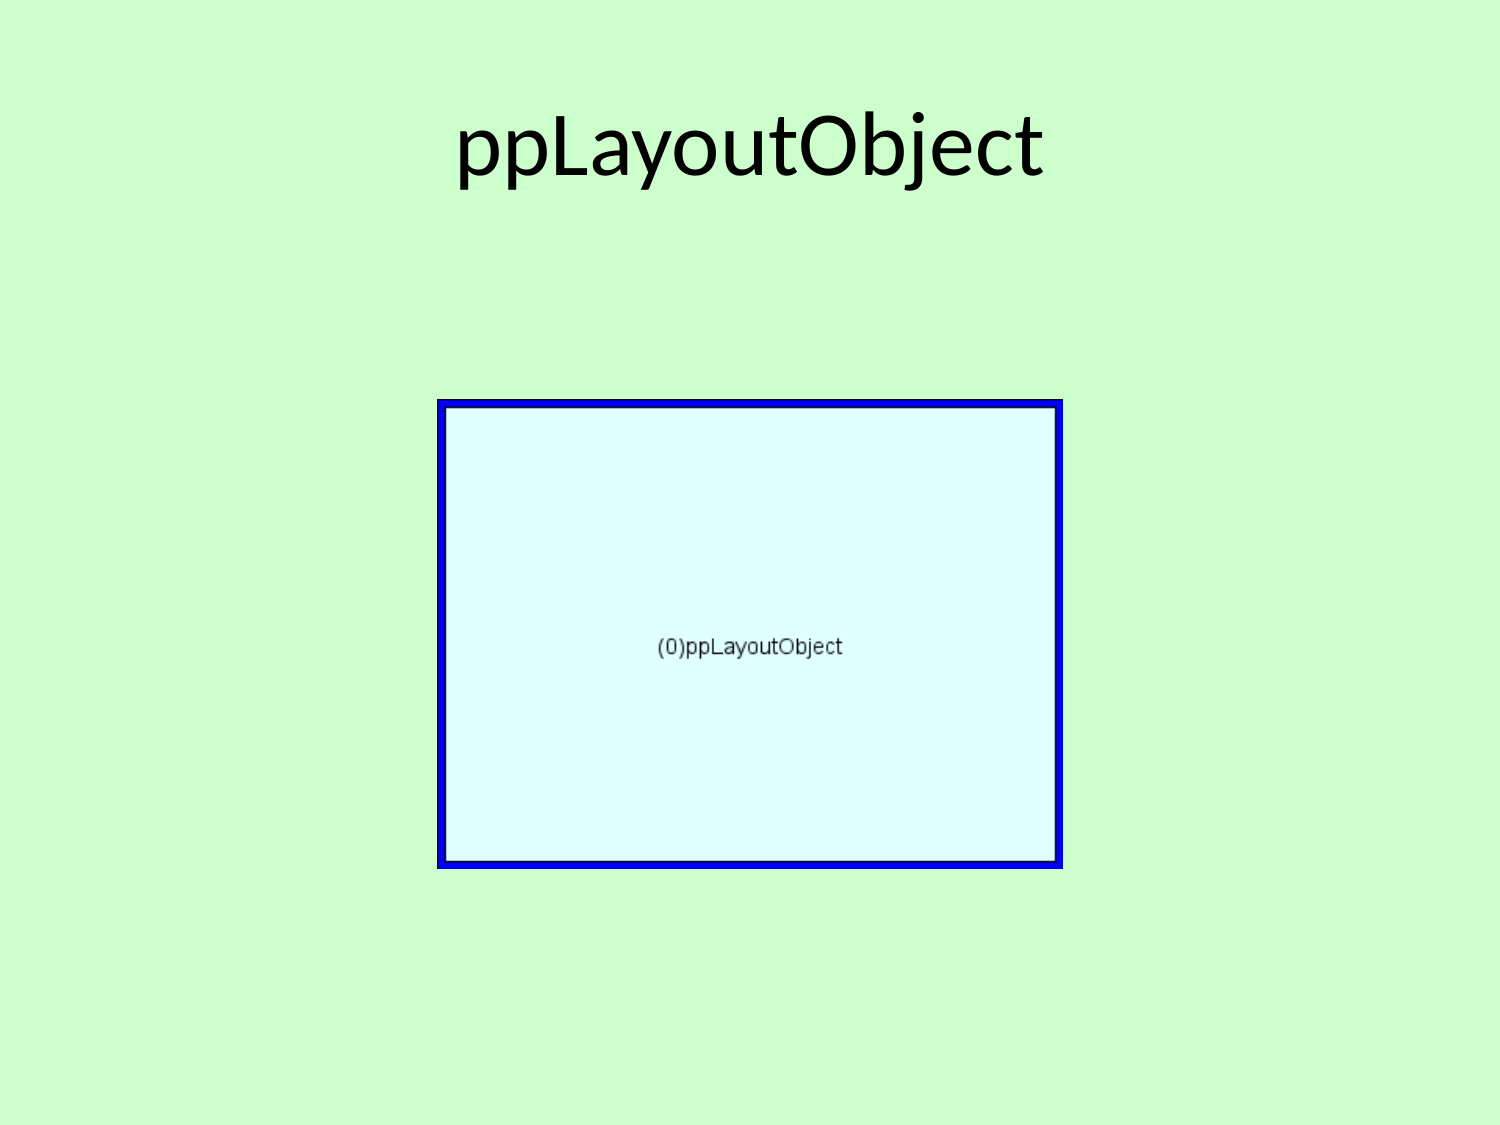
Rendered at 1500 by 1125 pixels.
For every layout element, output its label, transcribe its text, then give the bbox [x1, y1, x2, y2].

title ppLayoutObject [75, 45, 1426, 233]
picture [437, 399, 1063, 869]
